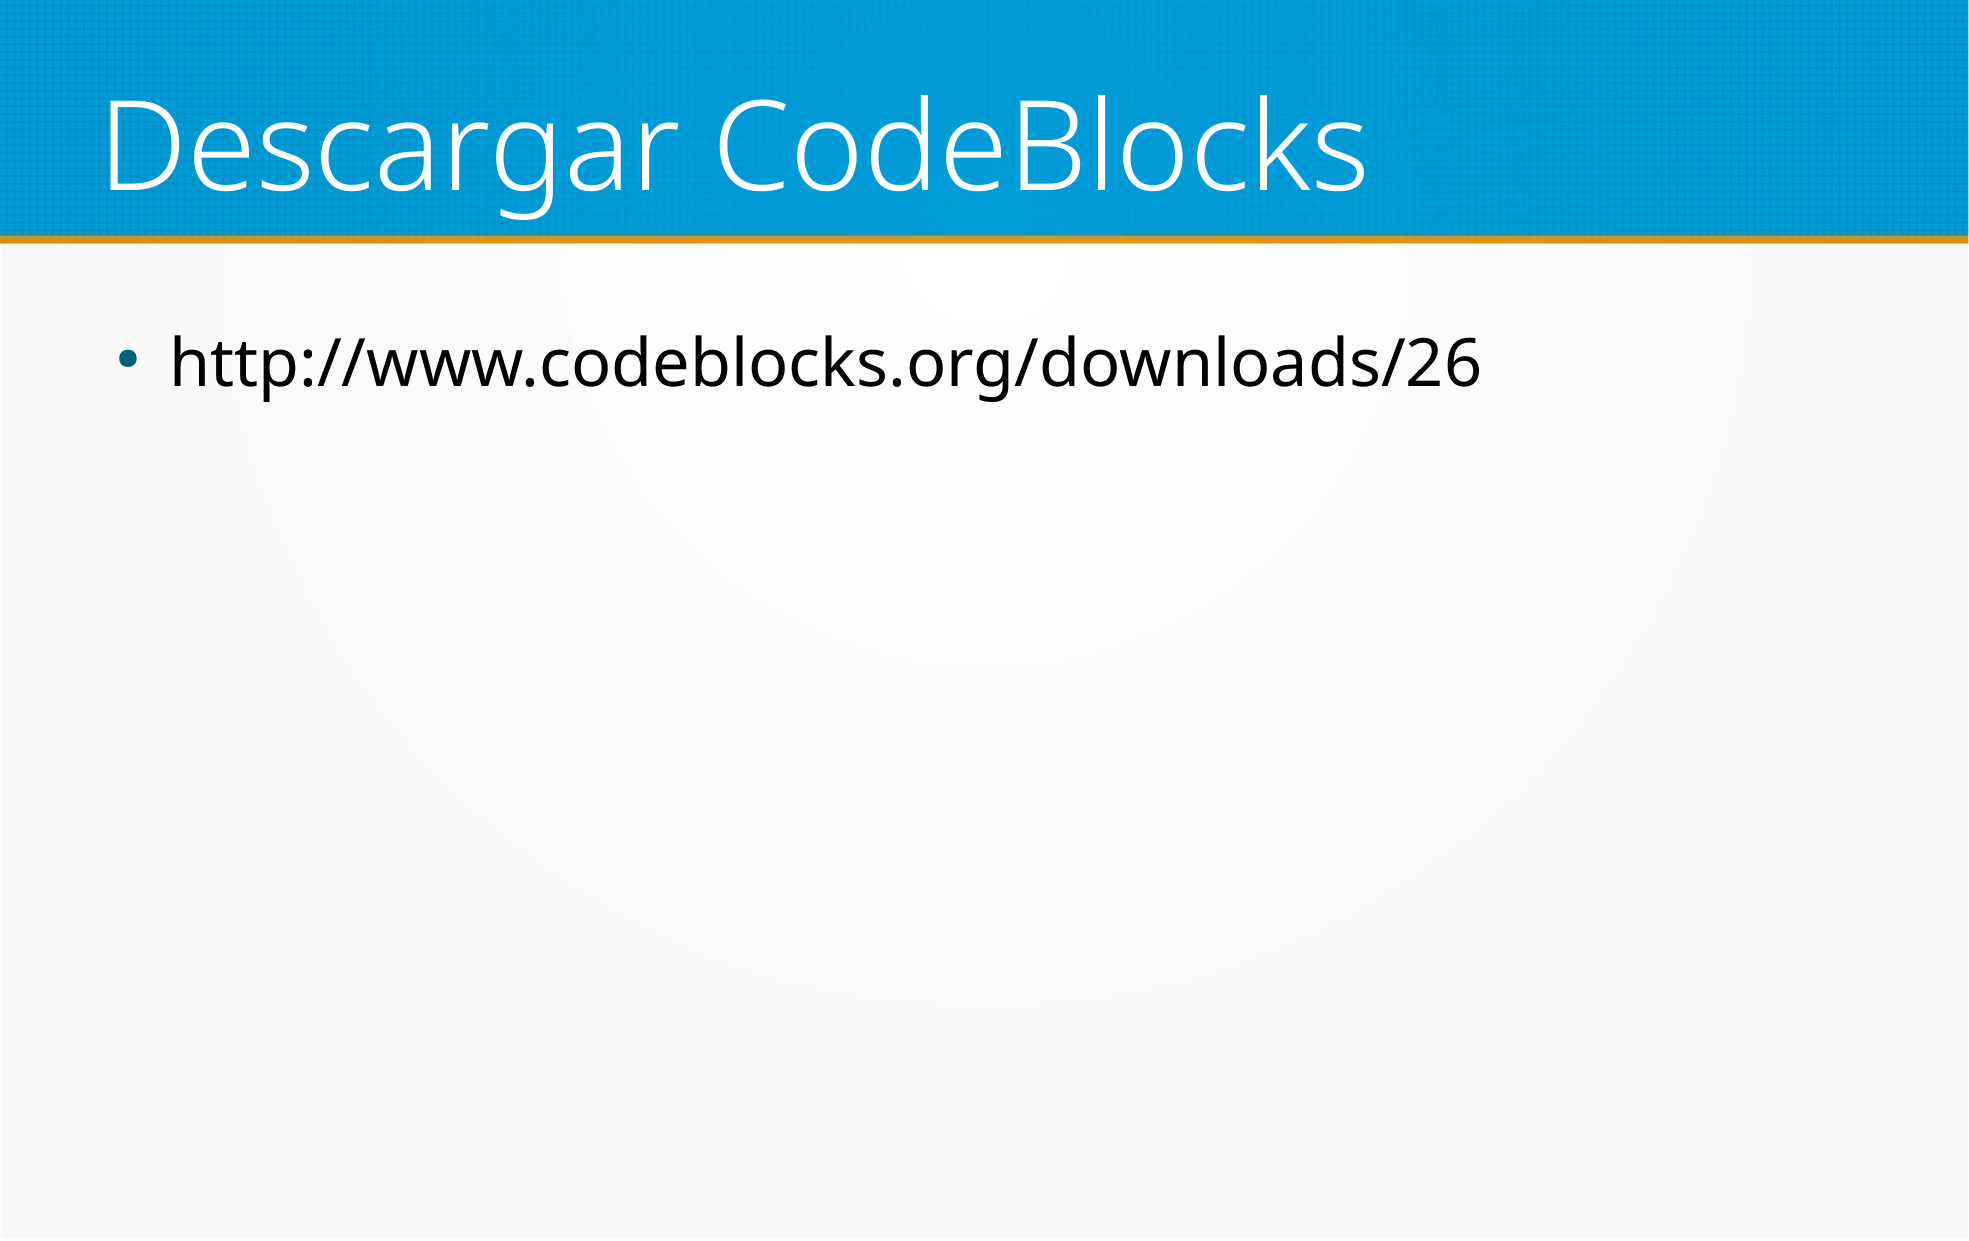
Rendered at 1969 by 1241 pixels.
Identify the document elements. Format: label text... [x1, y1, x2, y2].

picture [0, 233, 1969, 1241]
title Descargar CodeBlocks [98, 19, 1870, 227]
list http://www.codeblocks.org/downloads/26 [98, 315, 1861, 1081]
